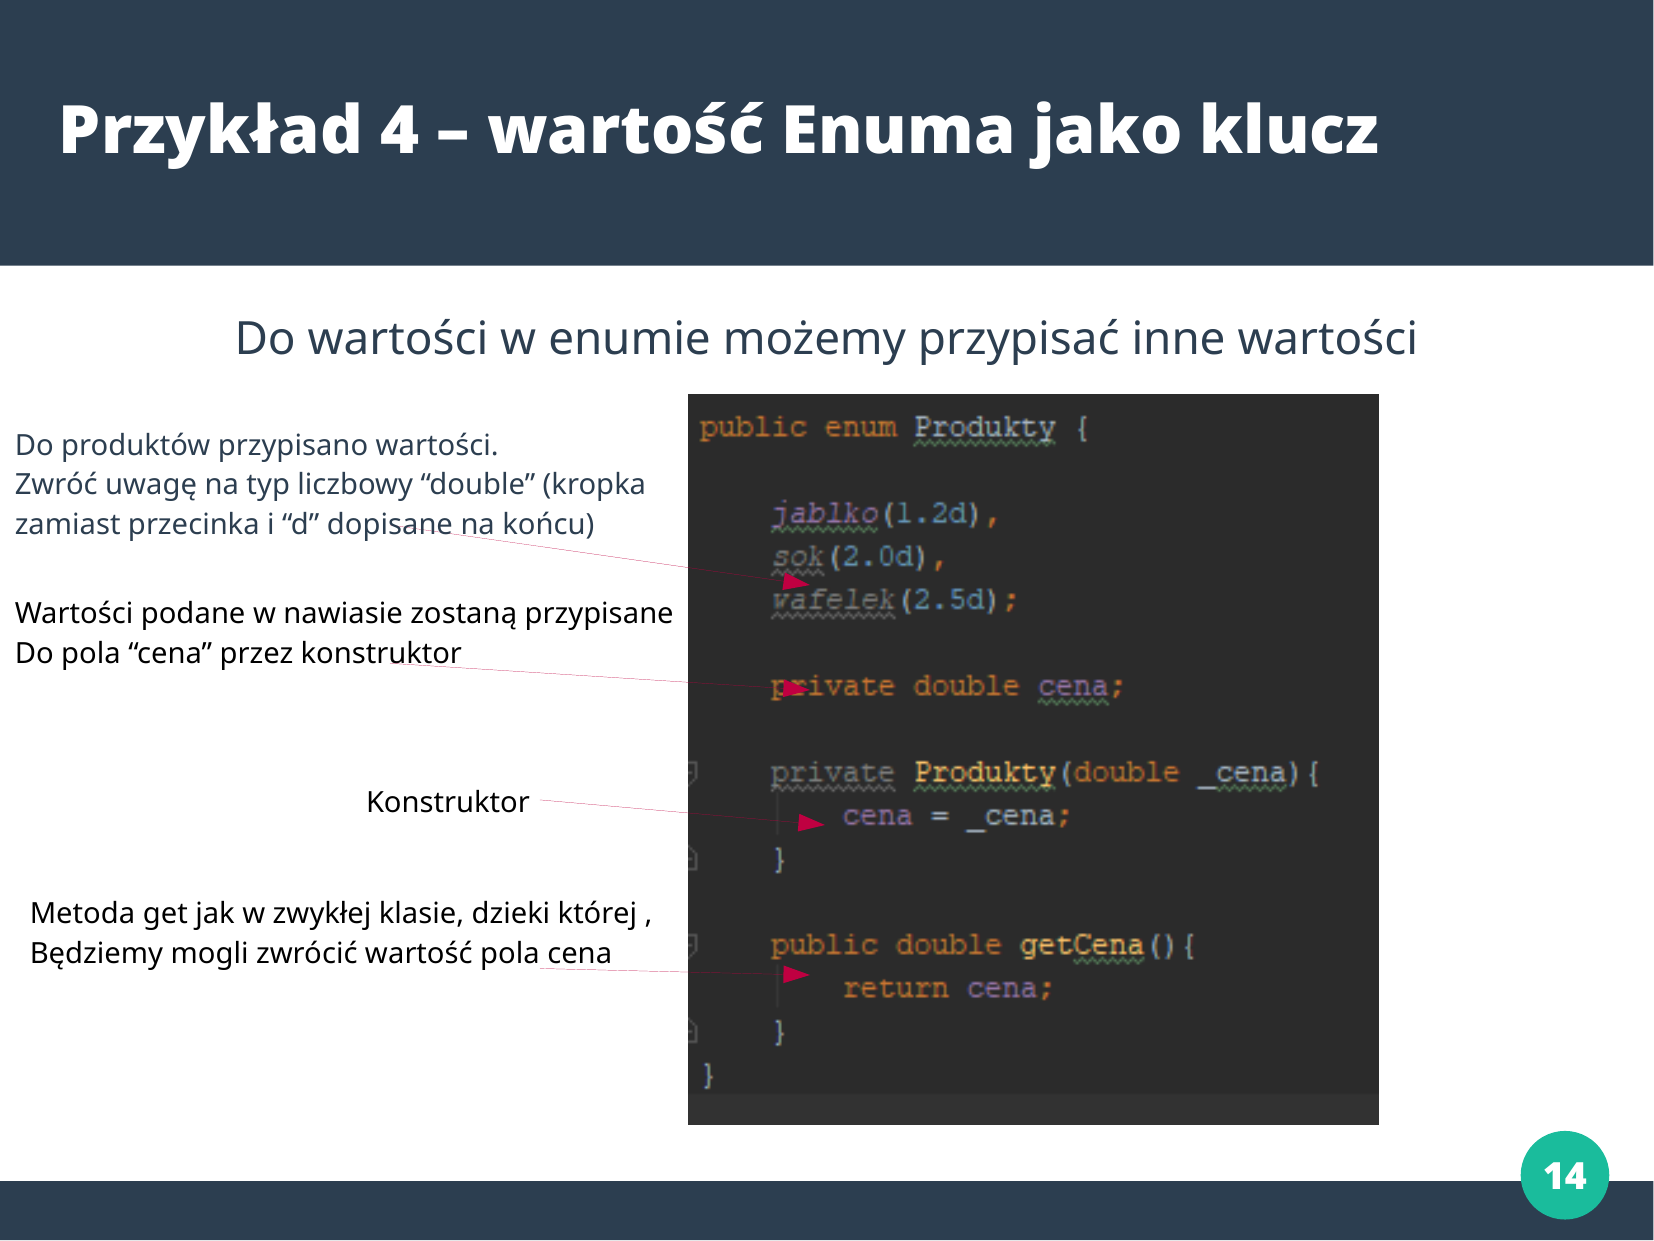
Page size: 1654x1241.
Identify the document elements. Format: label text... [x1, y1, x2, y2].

title Przykład 4 – wartość Enuma jako klucz [59, 49, 1595, 207]
picture [688, 394, 1379, 1126]
text_box Do wartości w enumie możemy przypisać inne wartości [0, 298, 1654, 386]
text_box Konstruktor [351, 774, 531, 822]
text_box Do produktów przypisano wartości. Zwróć uwagę na typ liczbowy “double” (kropka zamiast przecinka i “d” dopisane na końcu) [0, 416, 689, 675]
text_box Wartości podane w nawiasie zostaną przypisane Do pola “cena” przez konstruktor [0, 585, 661, 666]
text_box Do produktów przypisano wartości. Zwróć uwagę na typ liczbowy “double” (kropka zamiast przecinka i “d” dopisane na końcu) [0, 666, 556, 675]
text_box Metoda get jak w zwykłej klasie, dzieki której , Będziemy mogli zwrócić wartość pola cena [15, 885, 641, 966]
